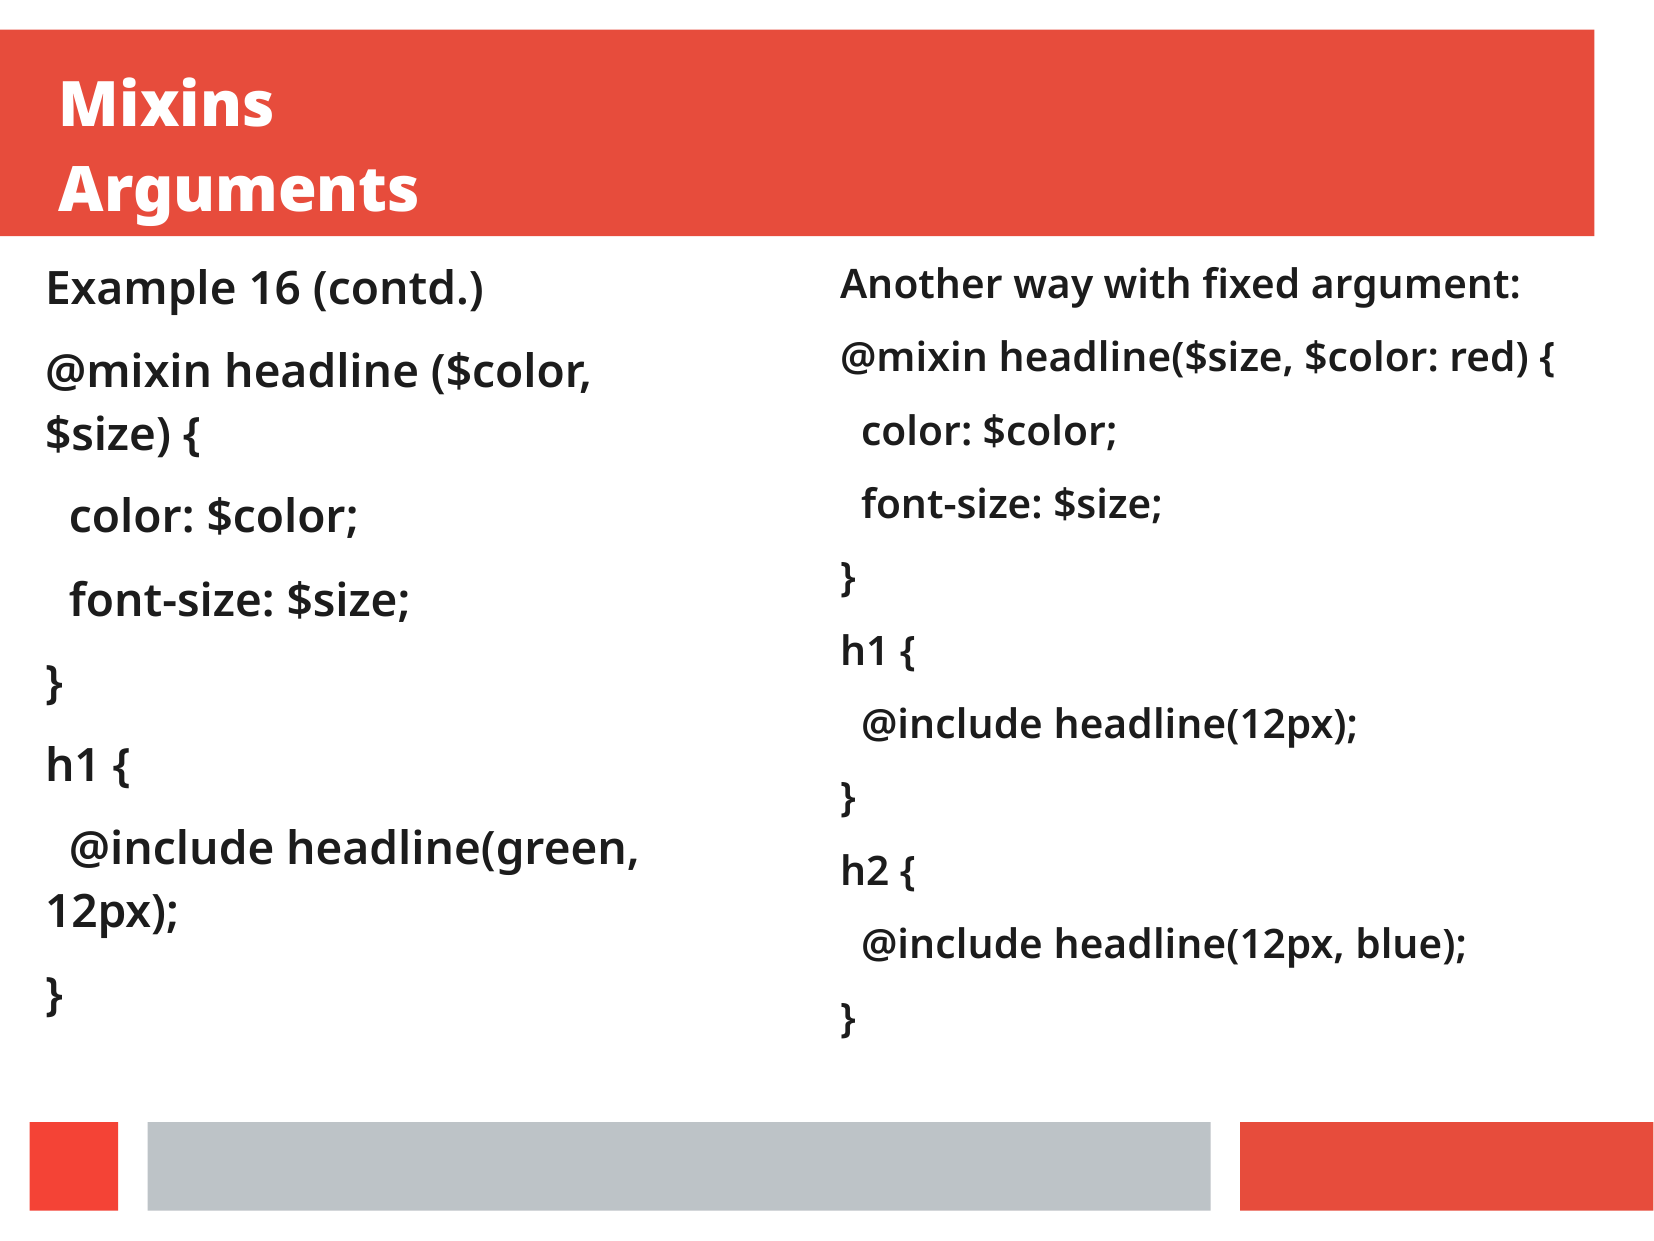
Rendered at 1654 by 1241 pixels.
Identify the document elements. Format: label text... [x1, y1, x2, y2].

list Example 16 (contd.) @mixin headline ($color, $size) { color: $color; font-size: $size; } h1 { @include headline(green, 12px); } [45, 255, 676, 1036]
list Another way with fixed argument: @mixin headline($size, $color: red) { color: $color; font-size: $size; } h1 { @include headline(12px); } h2 { @include headline(12px, blue); } [840, 255, 1566, 1093]
title Mixins Arguments [59, 59, 1595, 207]
